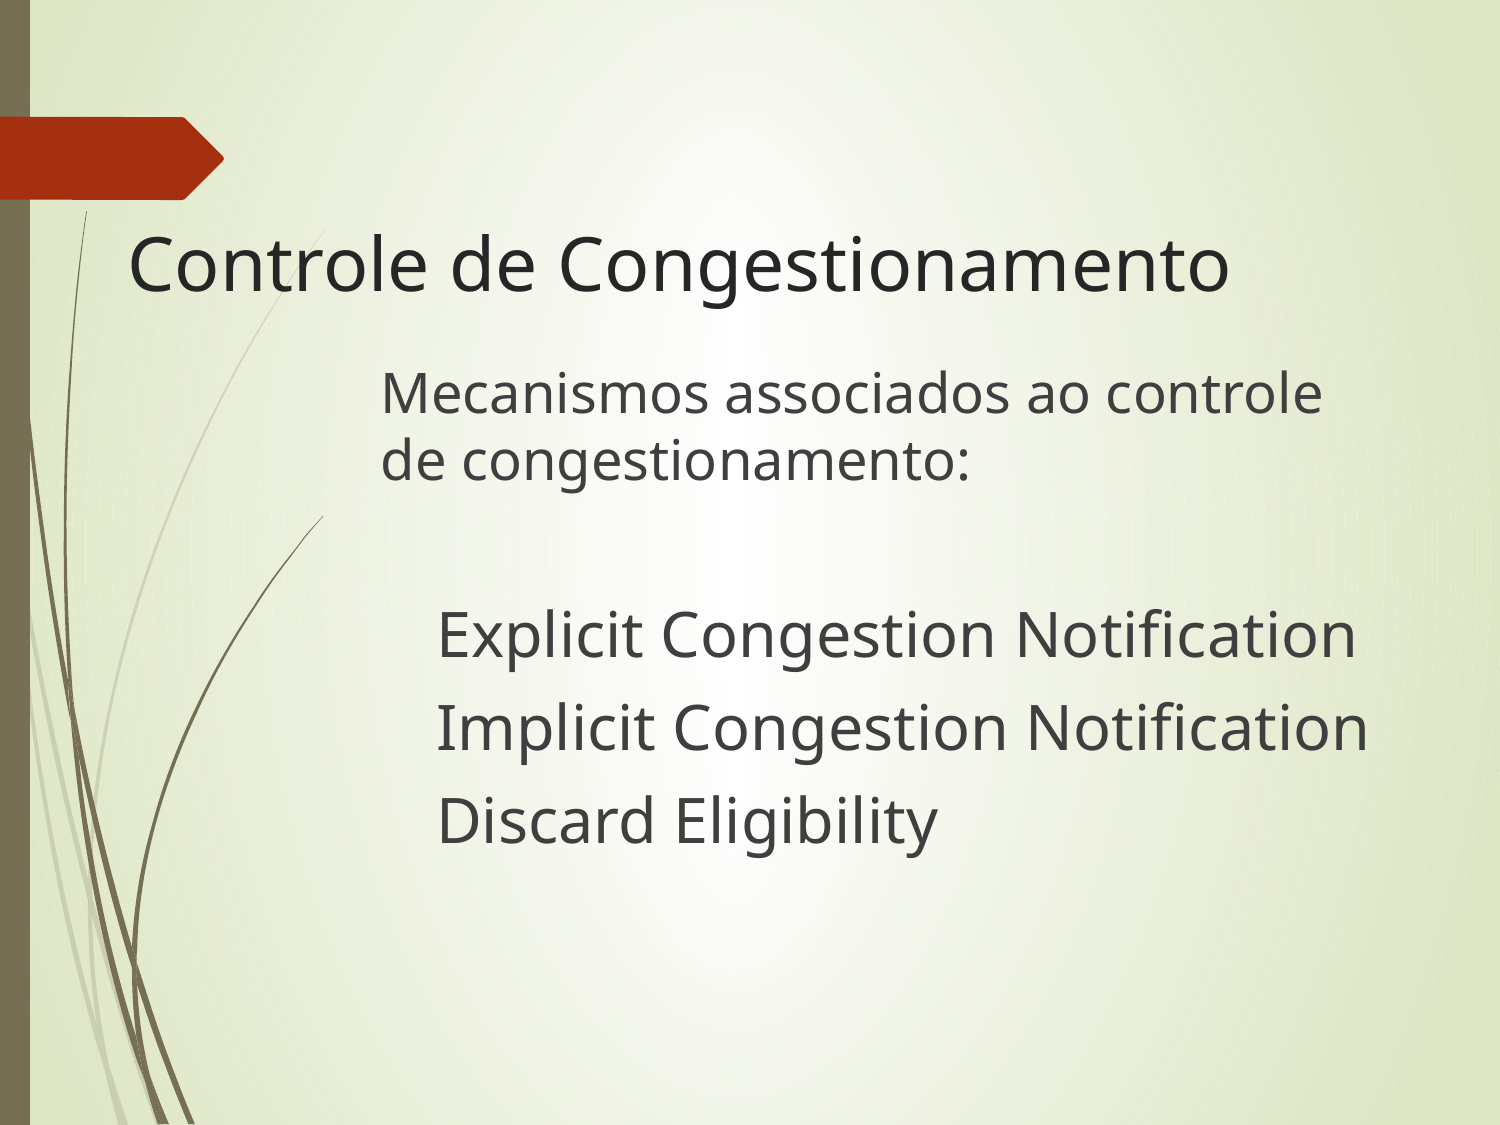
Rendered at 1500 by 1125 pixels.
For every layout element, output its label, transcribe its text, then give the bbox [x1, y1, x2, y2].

list Mecanismos associados ao controle de congestionamento: Explicit Congestion Notification Implicit Congestion Notification Discard Eligibility [318, 350, 1400, 970]
title Controle de Congestionamento [112, 208, 1387, 315]
